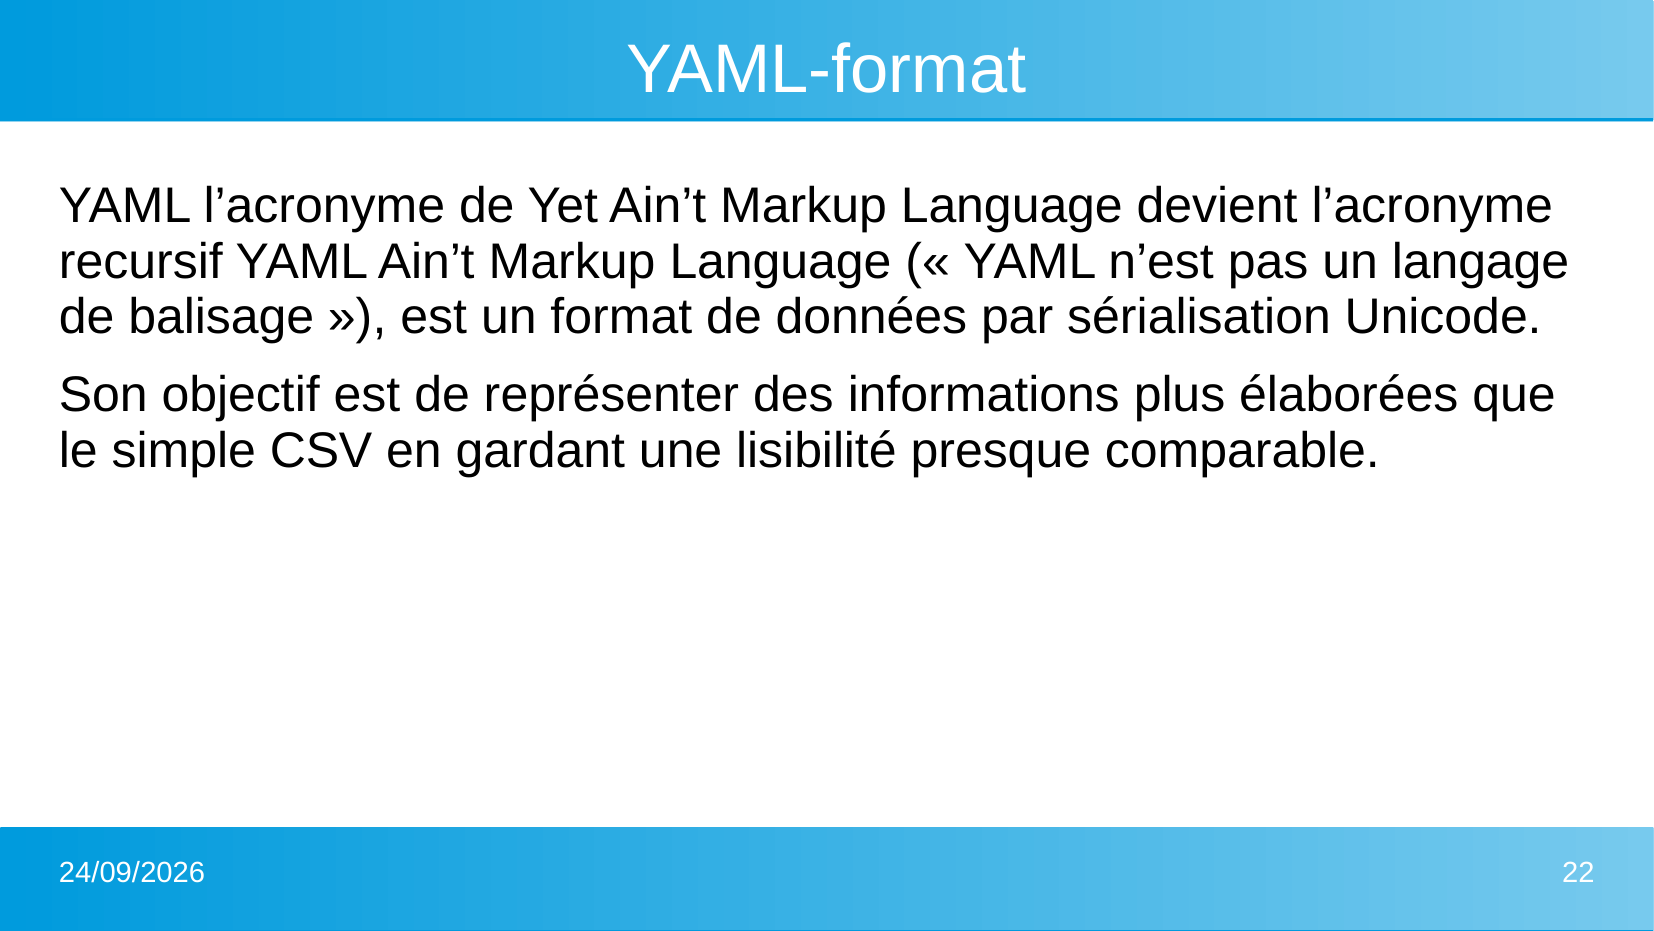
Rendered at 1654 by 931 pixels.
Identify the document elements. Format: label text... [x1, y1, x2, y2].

list YAML l’acronyme de Yet Ain’t Markup Language devient l’acronyme recursif YAML Ain’t Markup Language (« YAML n’est pas un langage de balisage »), est un format de données par sérialisation Unicode. Son objectif est de représenter des informations plus élaborées que le simple CSV en gardant une lisibilité presque comparable. [58, 177, 1595, 768]
title YAML-format [58, 29, 1595, 108]
